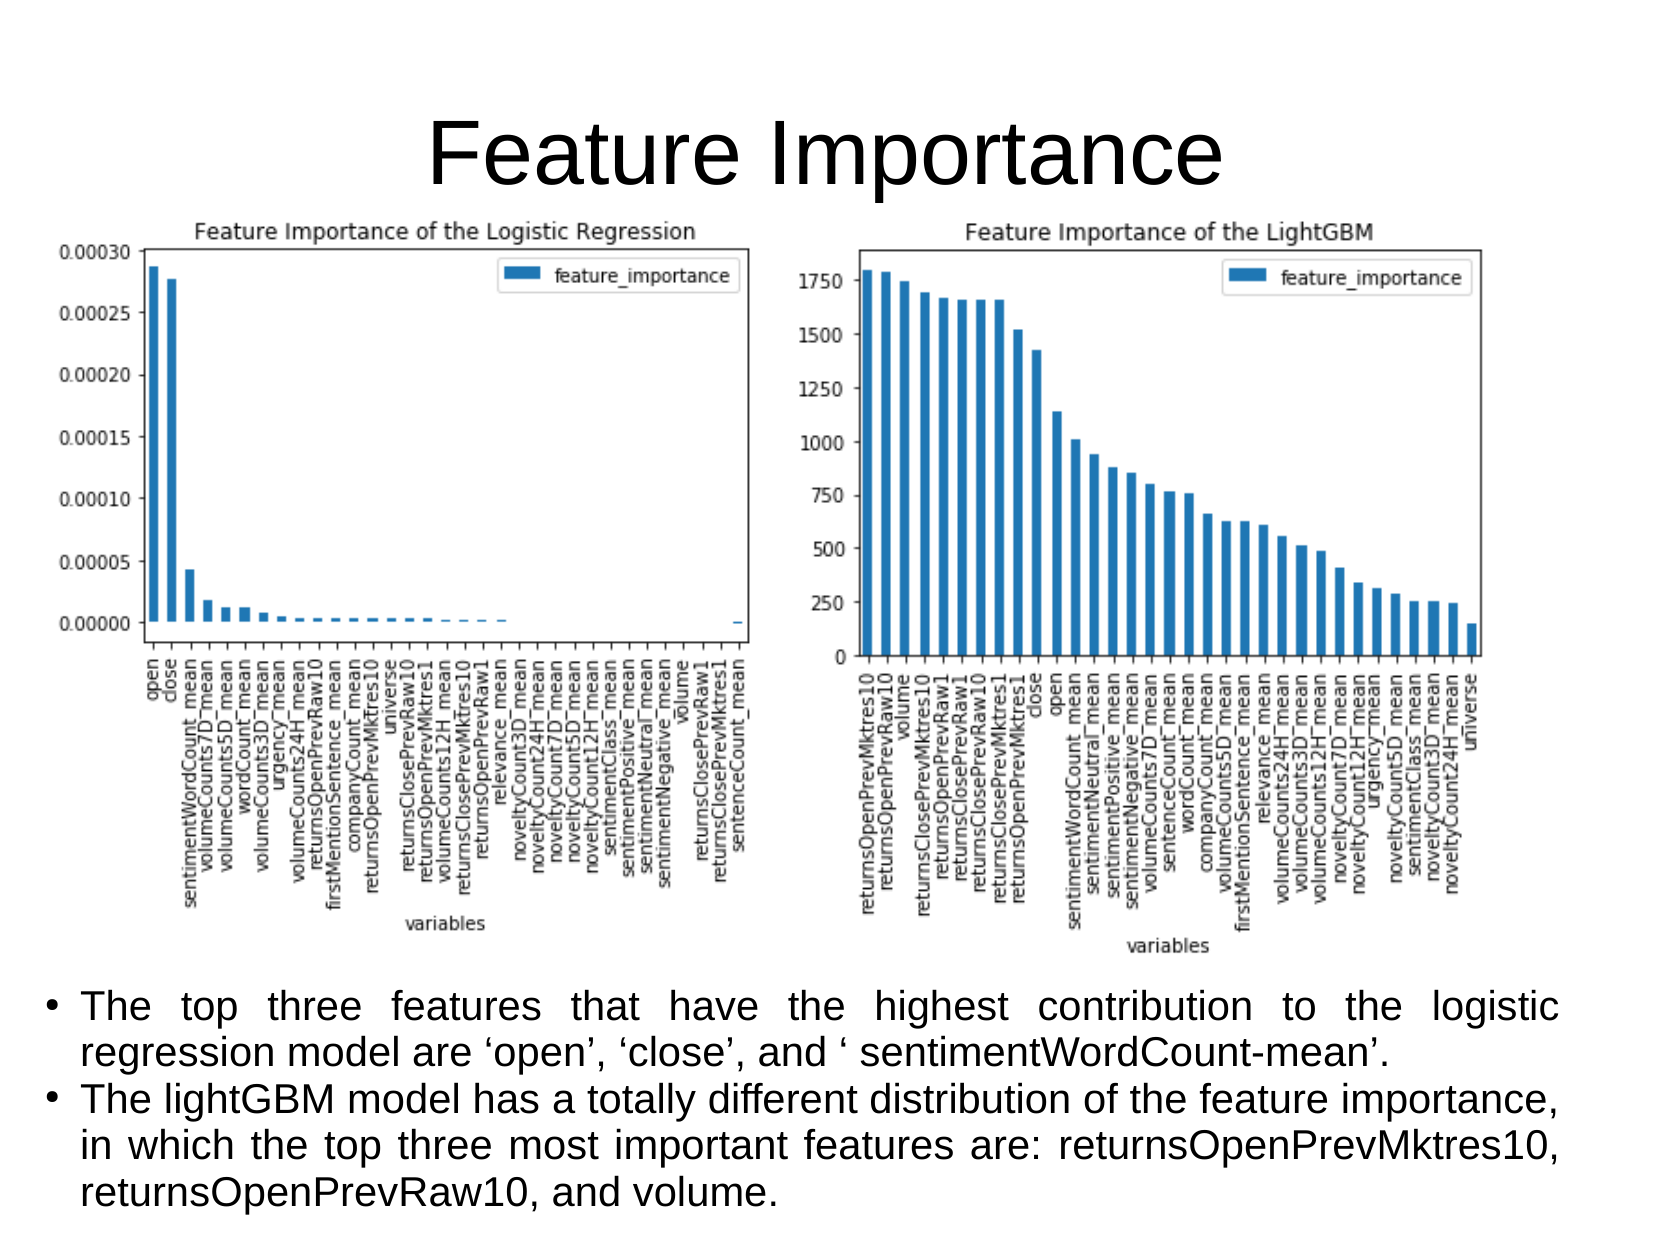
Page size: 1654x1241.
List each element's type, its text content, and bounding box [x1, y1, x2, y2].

picture [785, 209, 1501, 968]
title Feature Importance [82, 49, 1571, 257]
picture [45, 209, 766, 946]
text_box The top three features that have the highest contribution to the logistic regression model are ‘open’, ‘close’, and ‘ sentimentWordCount-mean’. The lightGBM model has a totally different distribution of the feature importance, in which the top three most important features are: returnsOpenPrevMktres10, returnsOpenPrevRaw10, and volume. [30, 975, 1576, 1223]
